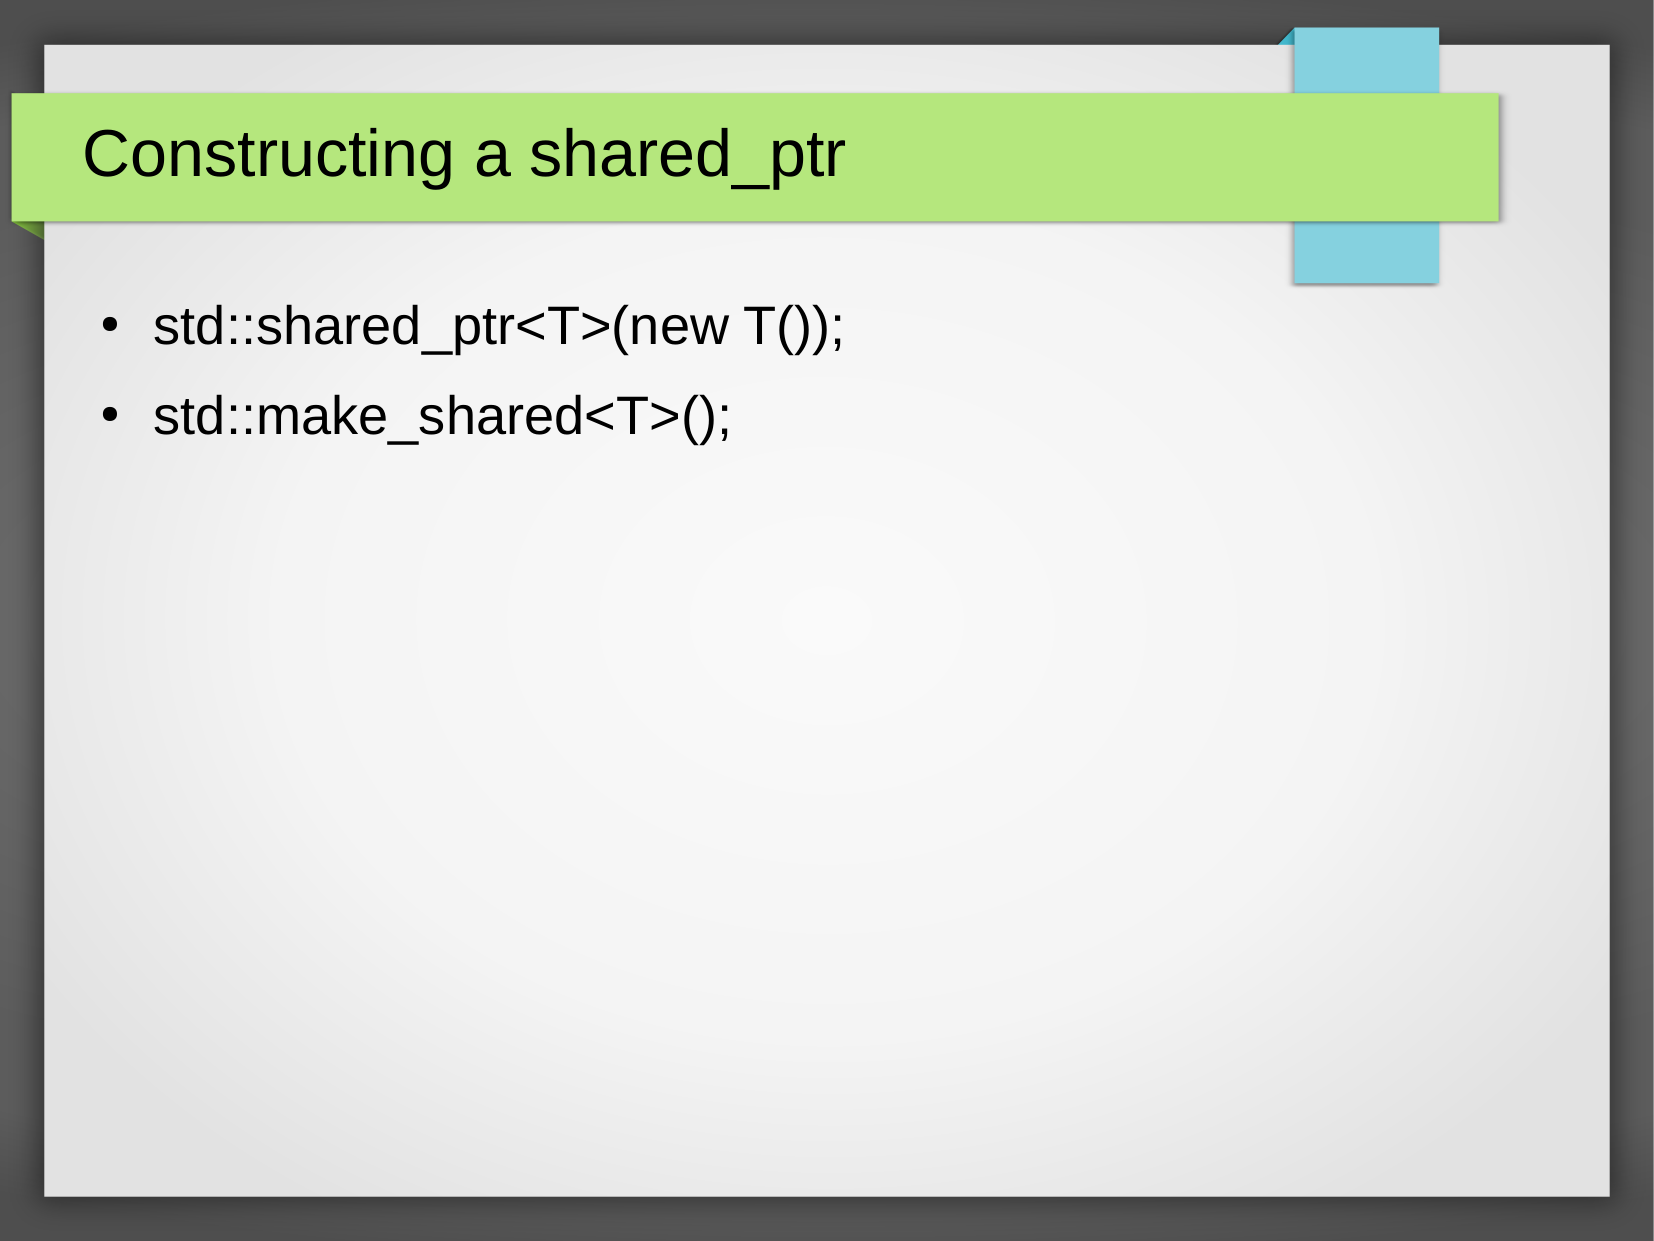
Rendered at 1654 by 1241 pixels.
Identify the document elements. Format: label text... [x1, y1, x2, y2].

title Constructing a shared_ptr [82, 94, 1264, 213]
picture [0, 0, 1654, 1241]
list std::shared_ptr<T>(new T()); std::make_shared<T>(); [82, 295, 1571, 1015]
